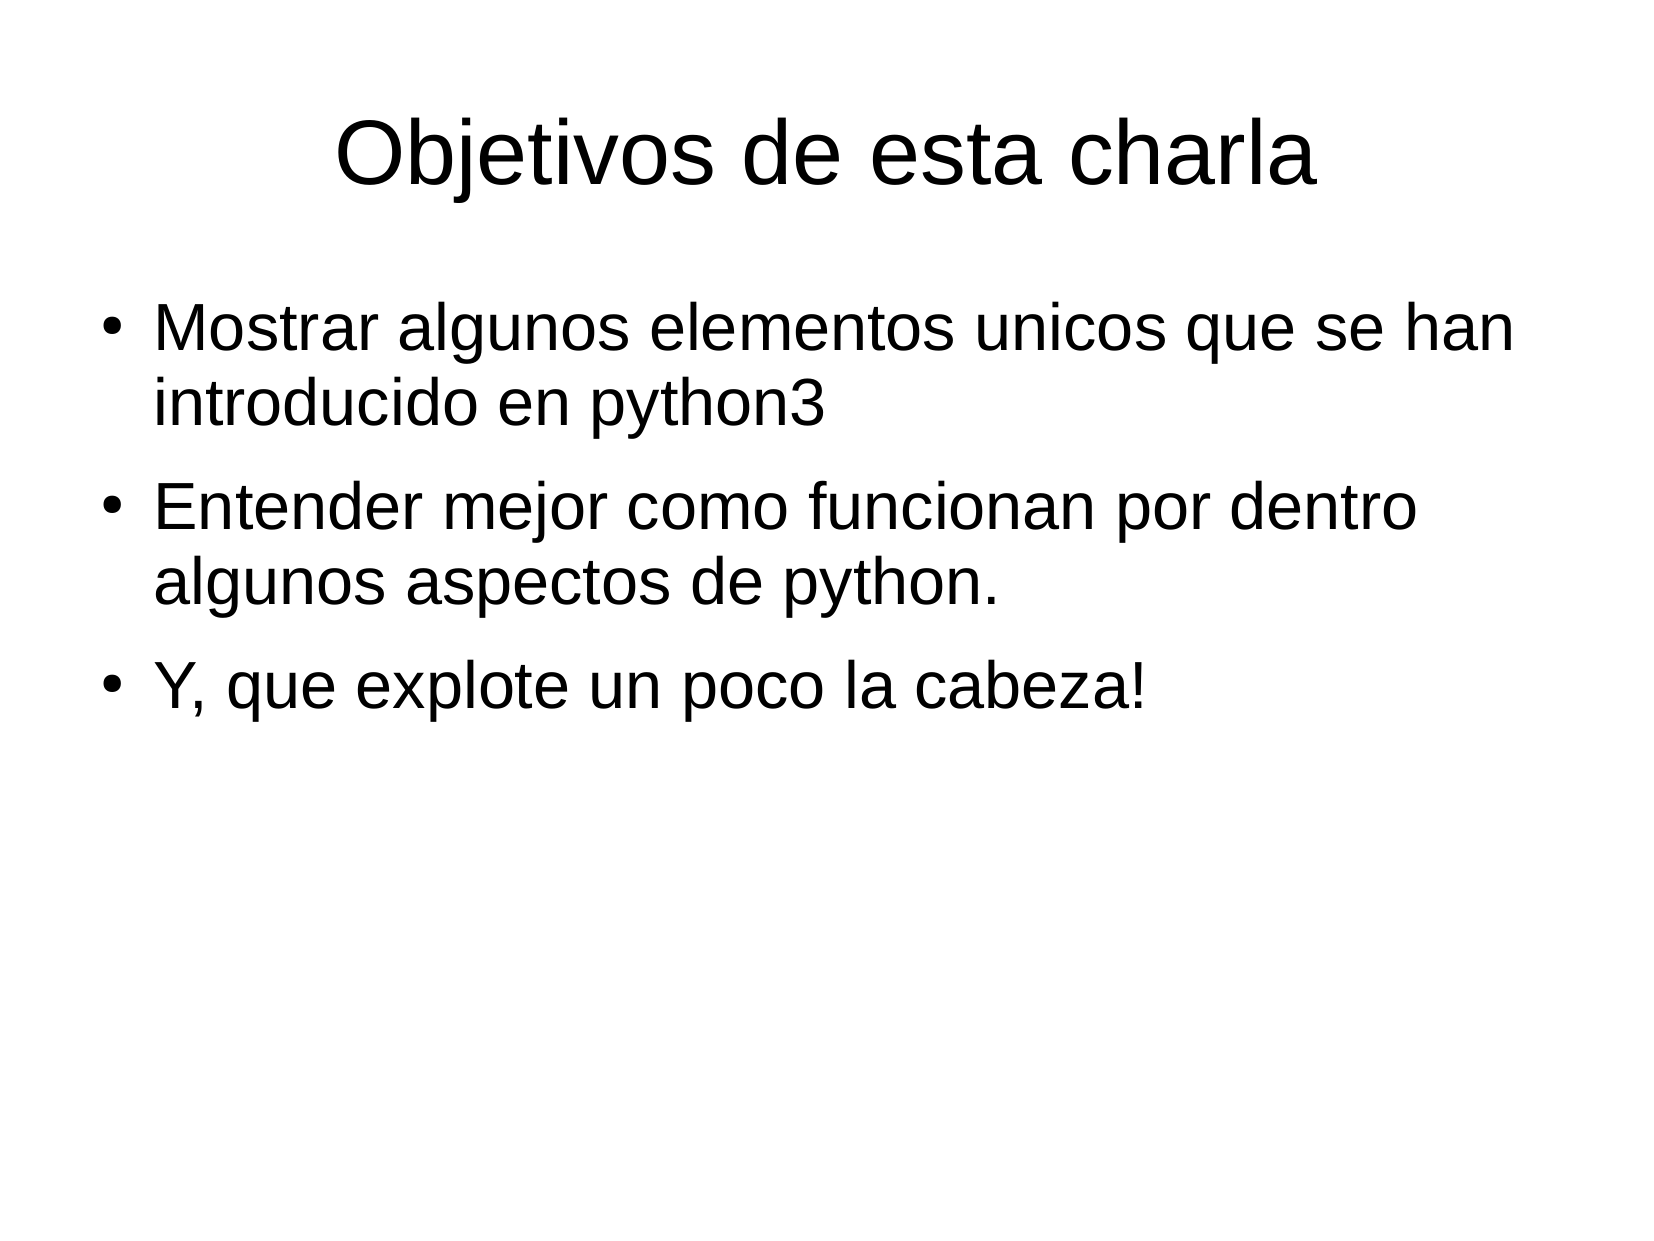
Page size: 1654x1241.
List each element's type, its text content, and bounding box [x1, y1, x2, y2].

list Mostrar algunos elementos unicos que se han introducido en python3 Entender mejor como funcionan por dentro algunos aspectos de python. Y, que explote un poco la cabeza! [82, 290, 1571, 1010]
title Objetivos de esta charla [82, 49, 1571, 257]
